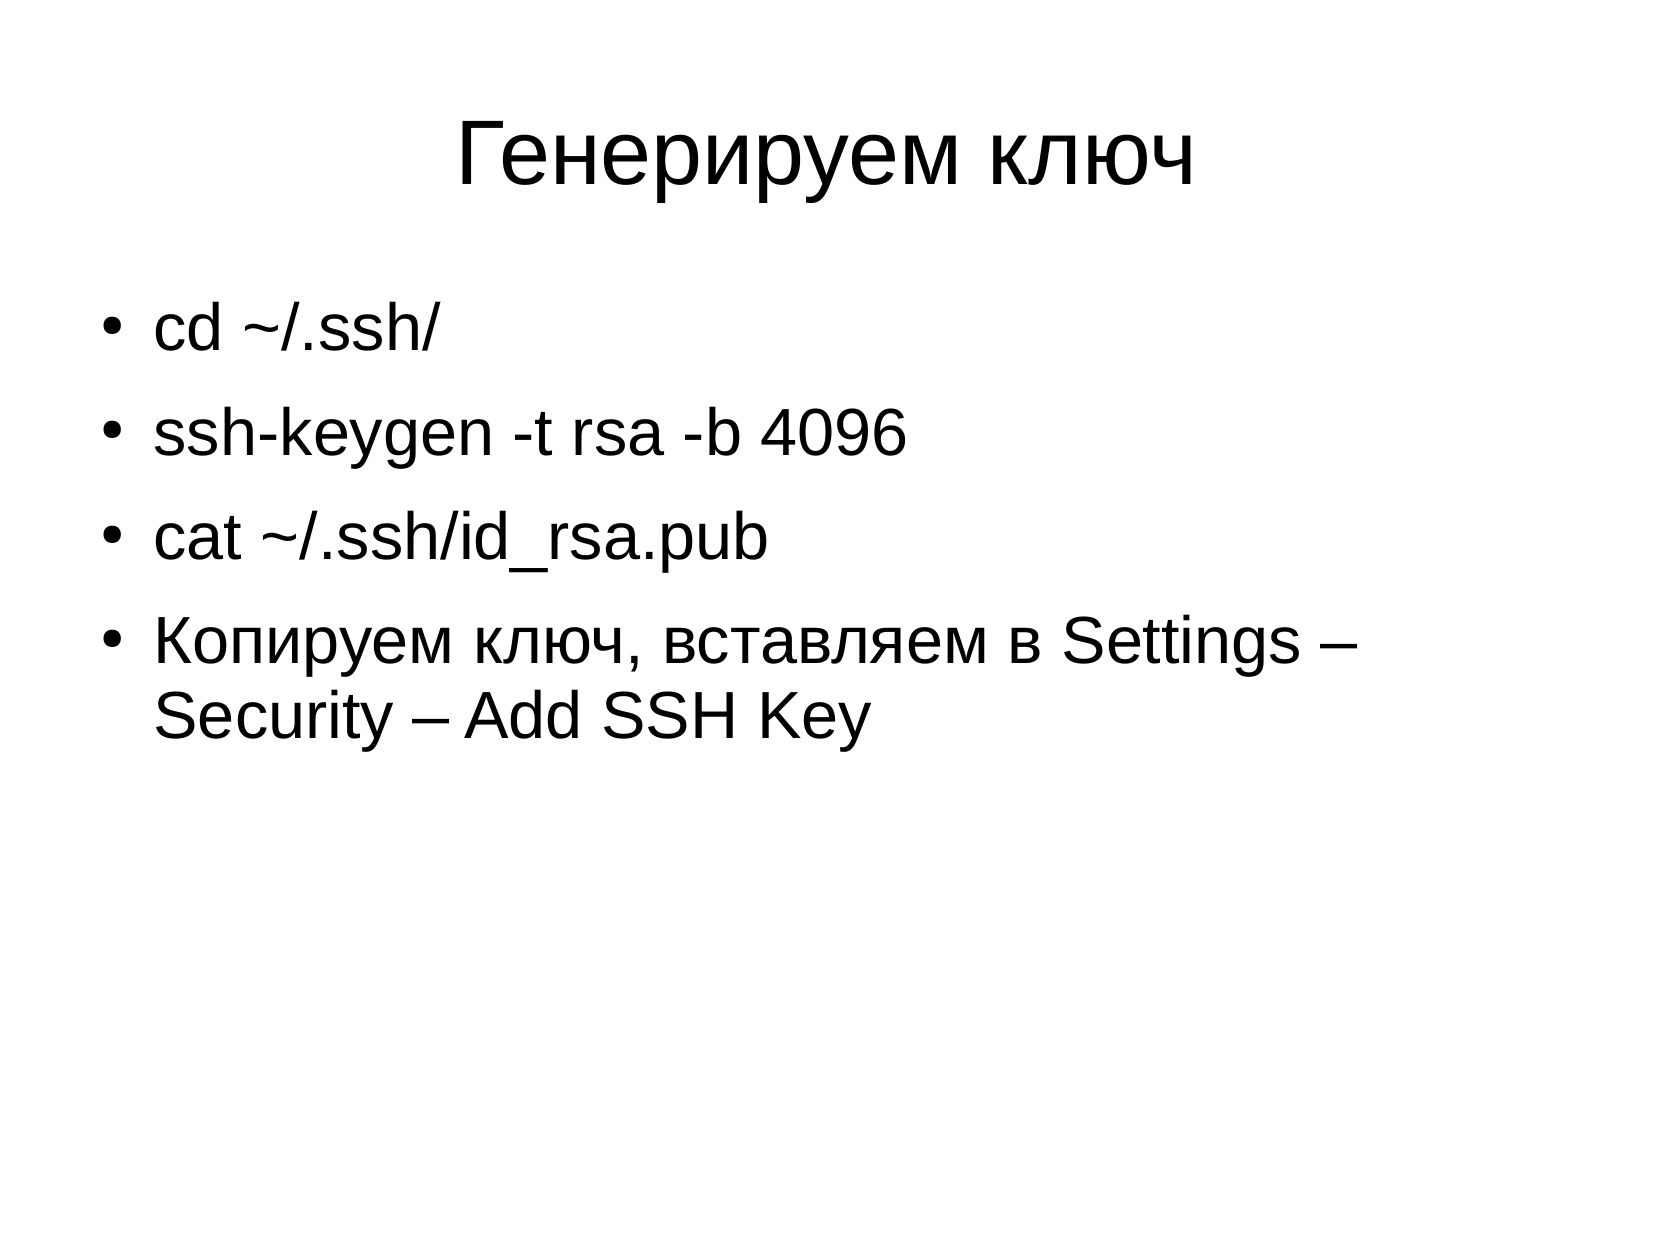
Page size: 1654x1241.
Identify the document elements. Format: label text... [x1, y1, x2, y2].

list cd ~/.ssh/ ssh-keygen -t rsa -b 4096 cat ~/.ssh/id_rsa.pub Копируем ключ, вставляем в Settings – Security – Add SSH Key [82, 290, 1571, 1010]
title Генерируем ключ [82, 49, 1571, 257]
